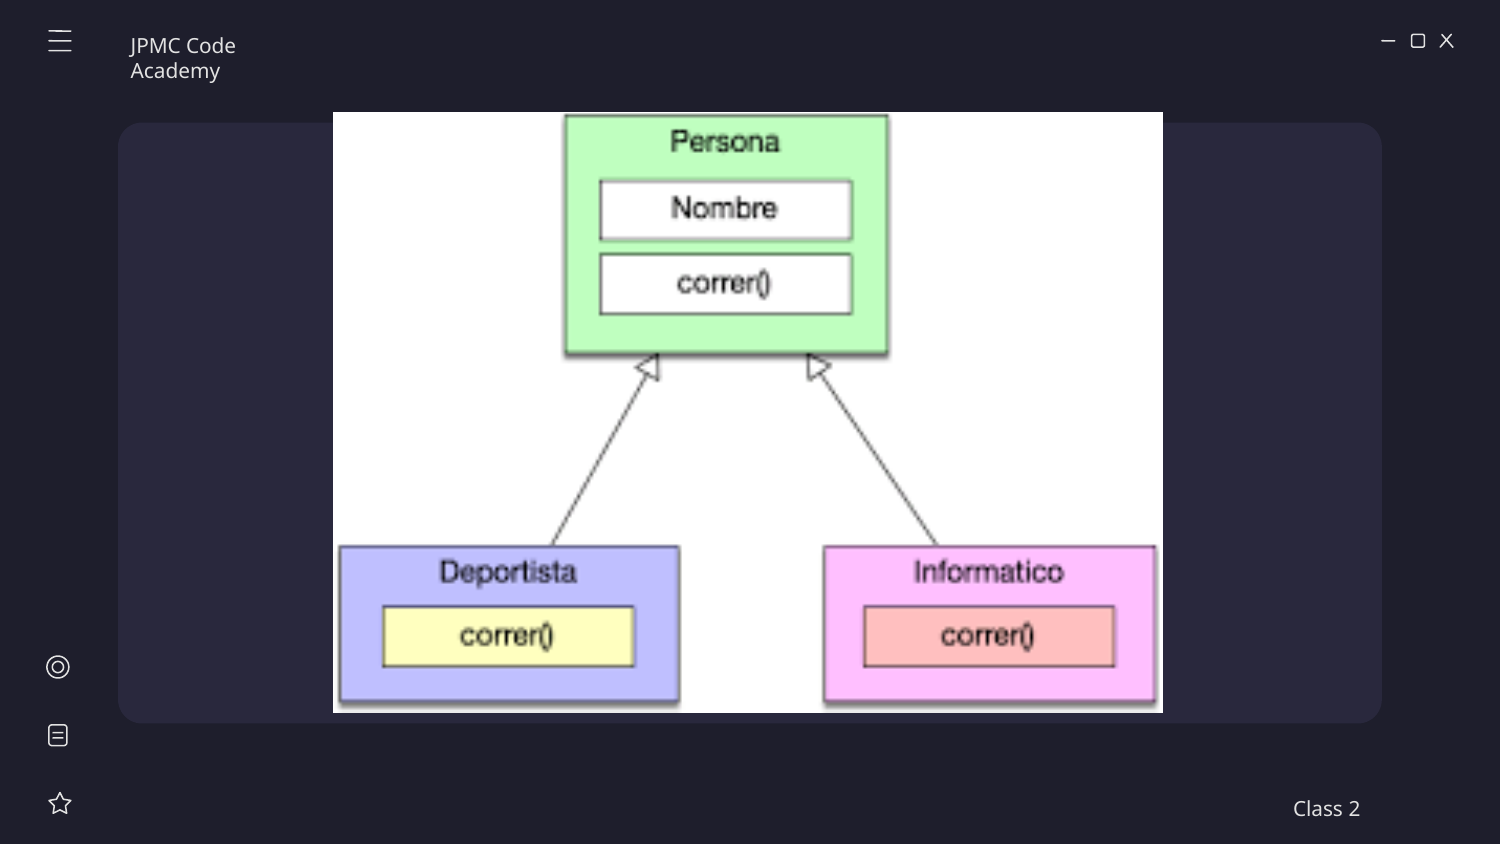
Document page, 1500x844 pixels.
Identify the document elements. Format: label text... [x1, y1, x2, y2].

text_box JPMC Code Academy [130, 18, 306, 64]
text_box Class 2 [1278, 780, 1453, 826]
picture [333, 112, 1163, 713]
